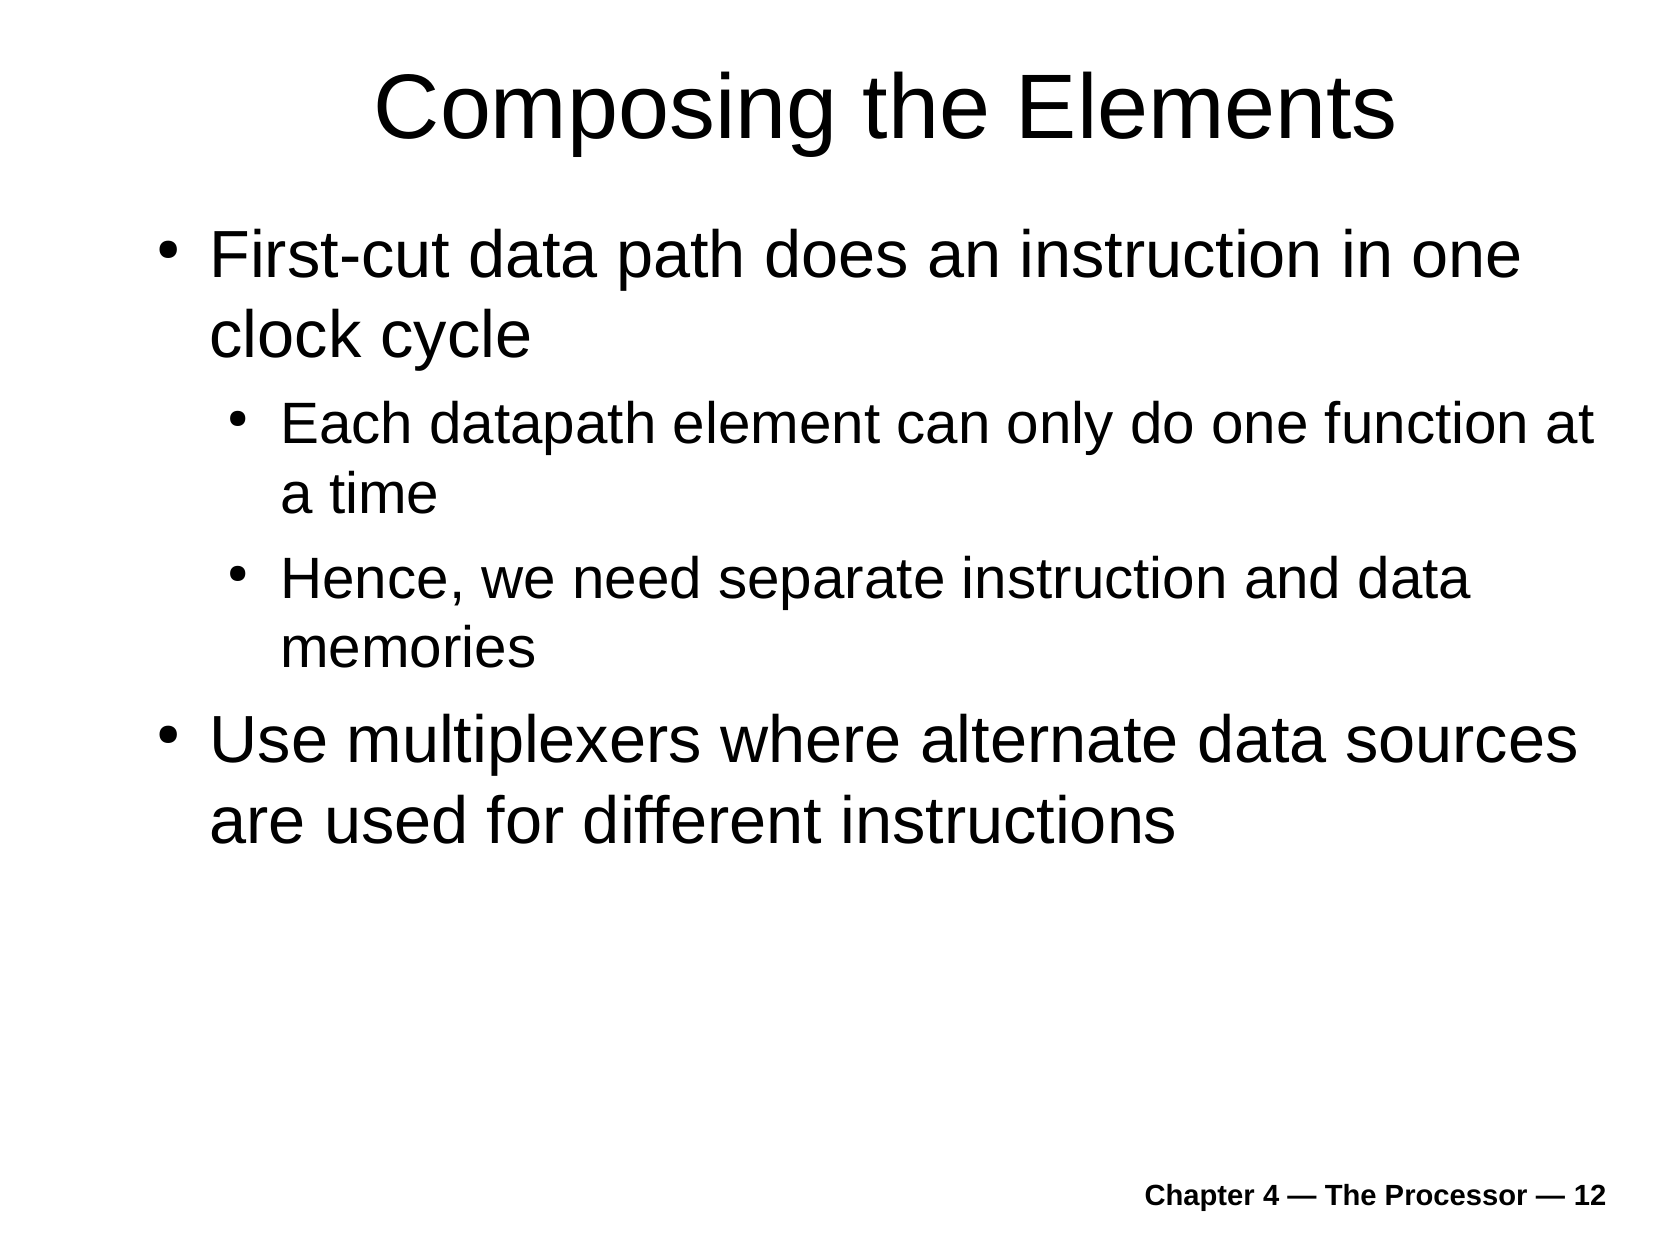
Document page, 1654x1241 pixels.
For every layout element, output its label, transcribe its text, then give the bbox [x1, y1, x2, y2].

title Composing the Elements [123, 26, 1618, 165]
text_box Chapter 4 — The Processor — <number> [306, 1153, 1622, 1219]
list First-cut data path does an instruction in one clock cycle Each datapath element can only do one function at a time Hence, we need separate instruction and data memories Use multiplexers where alternate data sources are used for different instructions [123, 203, 1620, 1128]
